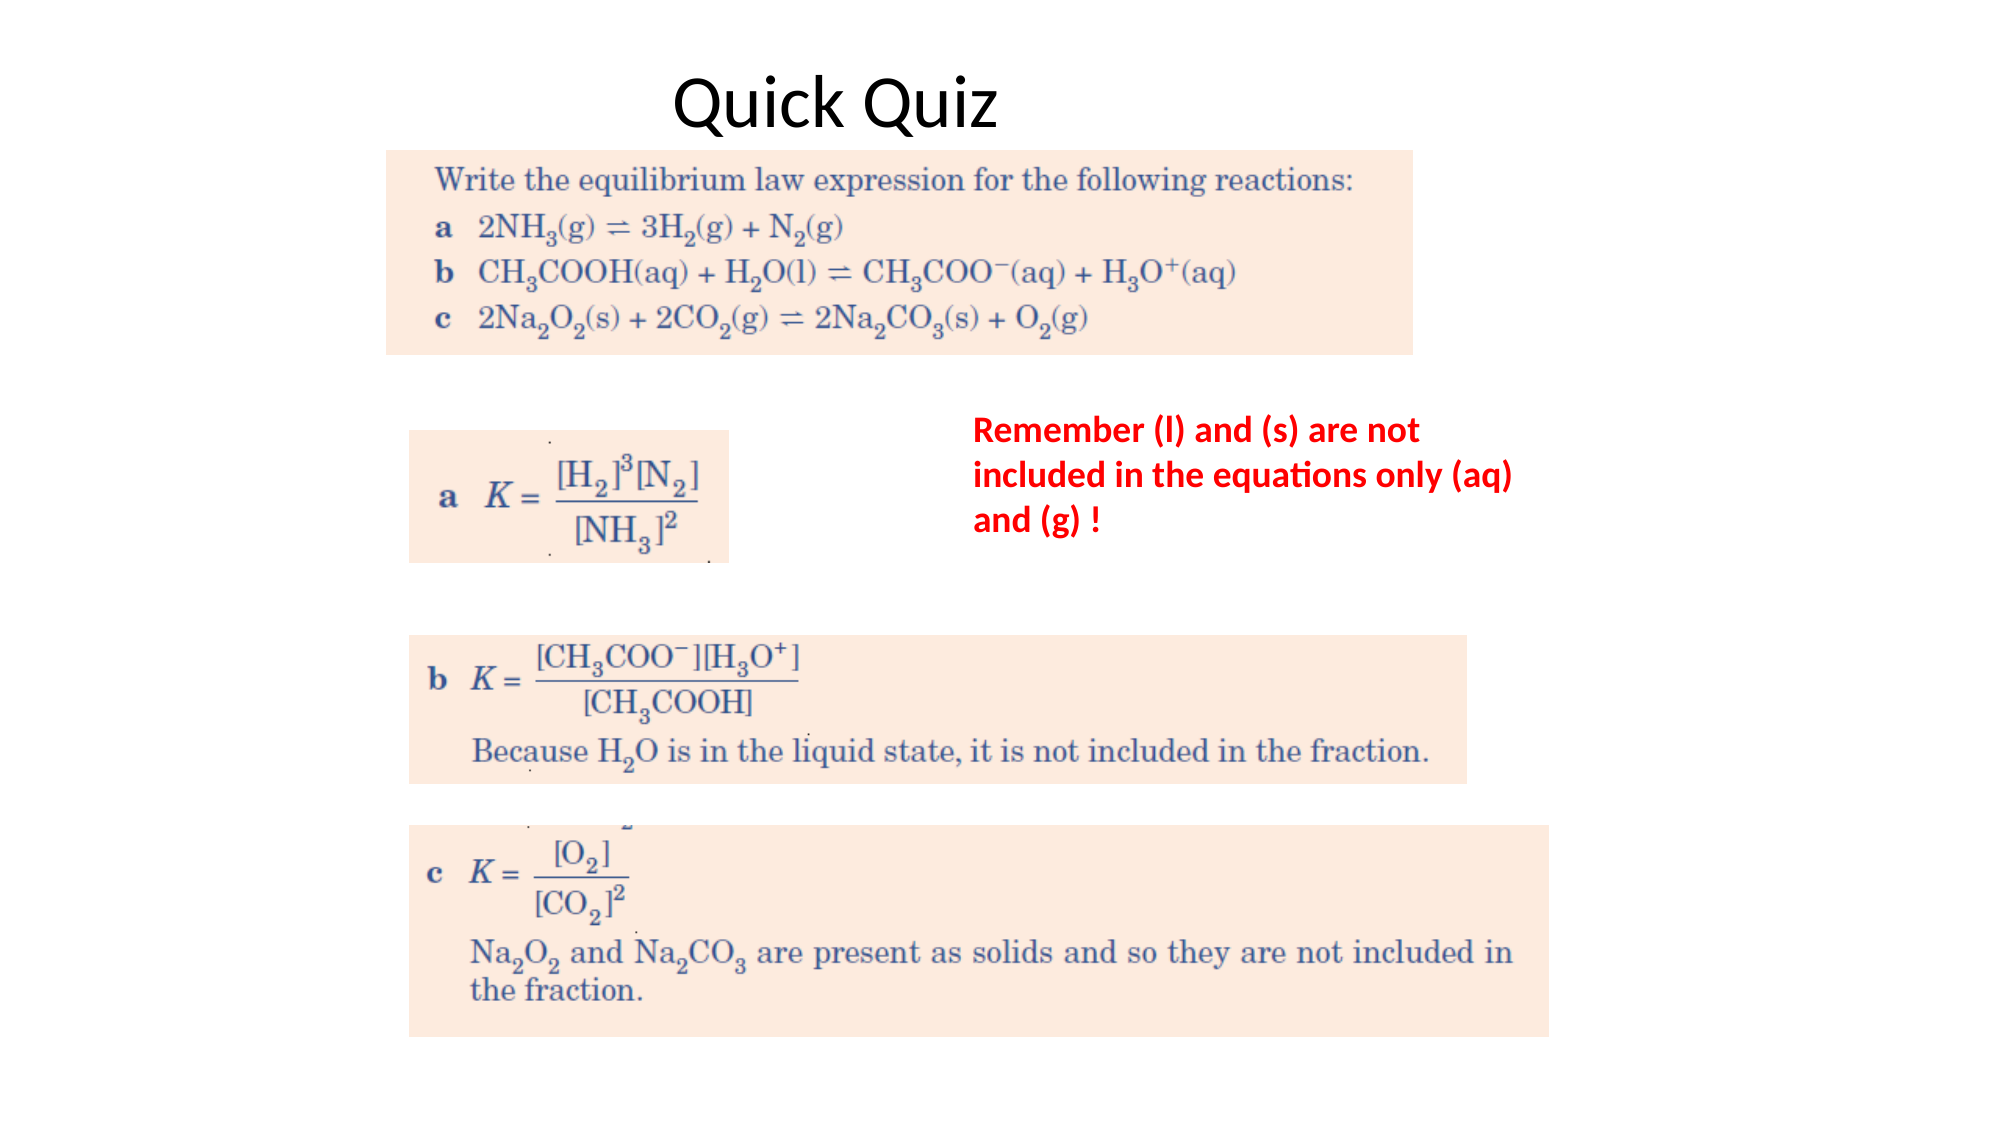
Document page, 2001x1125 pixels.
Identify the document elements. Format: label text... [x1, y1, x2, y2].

text_box Quick Quiz [657, 45, 1018, 152]
picture [386, 150, 1413, 355]
text_box Remember (l) and (s) are not included in the equations only (aq) and (g) ! [958, 397, 1549, 549]
picture [409, 826, 1549, 1037]
picture [409, 431, 729, 563]
picture [409, 635, 1467, 784]
